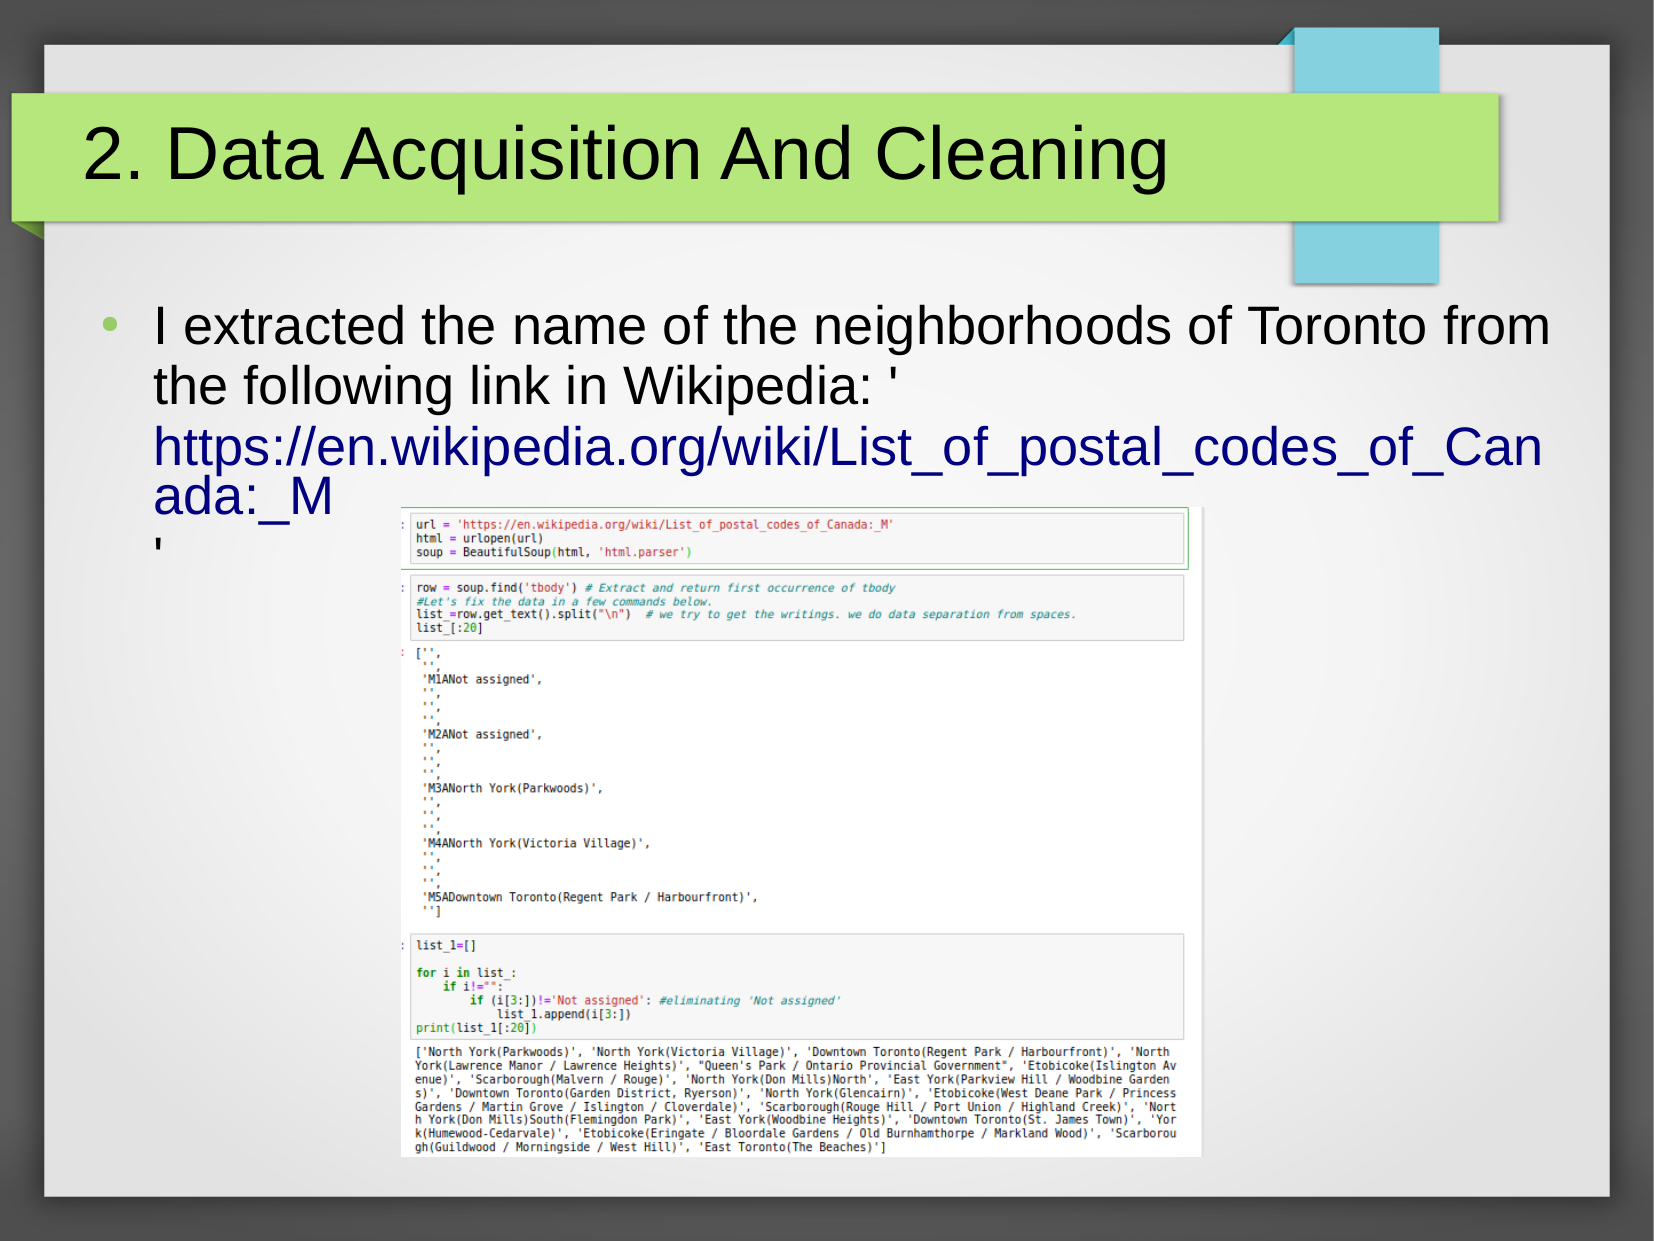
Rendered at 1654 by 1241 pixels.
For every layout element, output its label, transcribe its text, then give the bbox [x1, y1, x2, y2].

list I extracted the name of the neighborhoods of Toronto from the following link in Wikipedia: 'https://en.wikipedia.org/wiki/List_of_postal_codes_of_Canada:_M' [82, 295, 1571, 1015]
title 2. Data Acquisition And Cleaning [82, 94, 1264, 213]
picture [0, 0, 1654, 1241]
